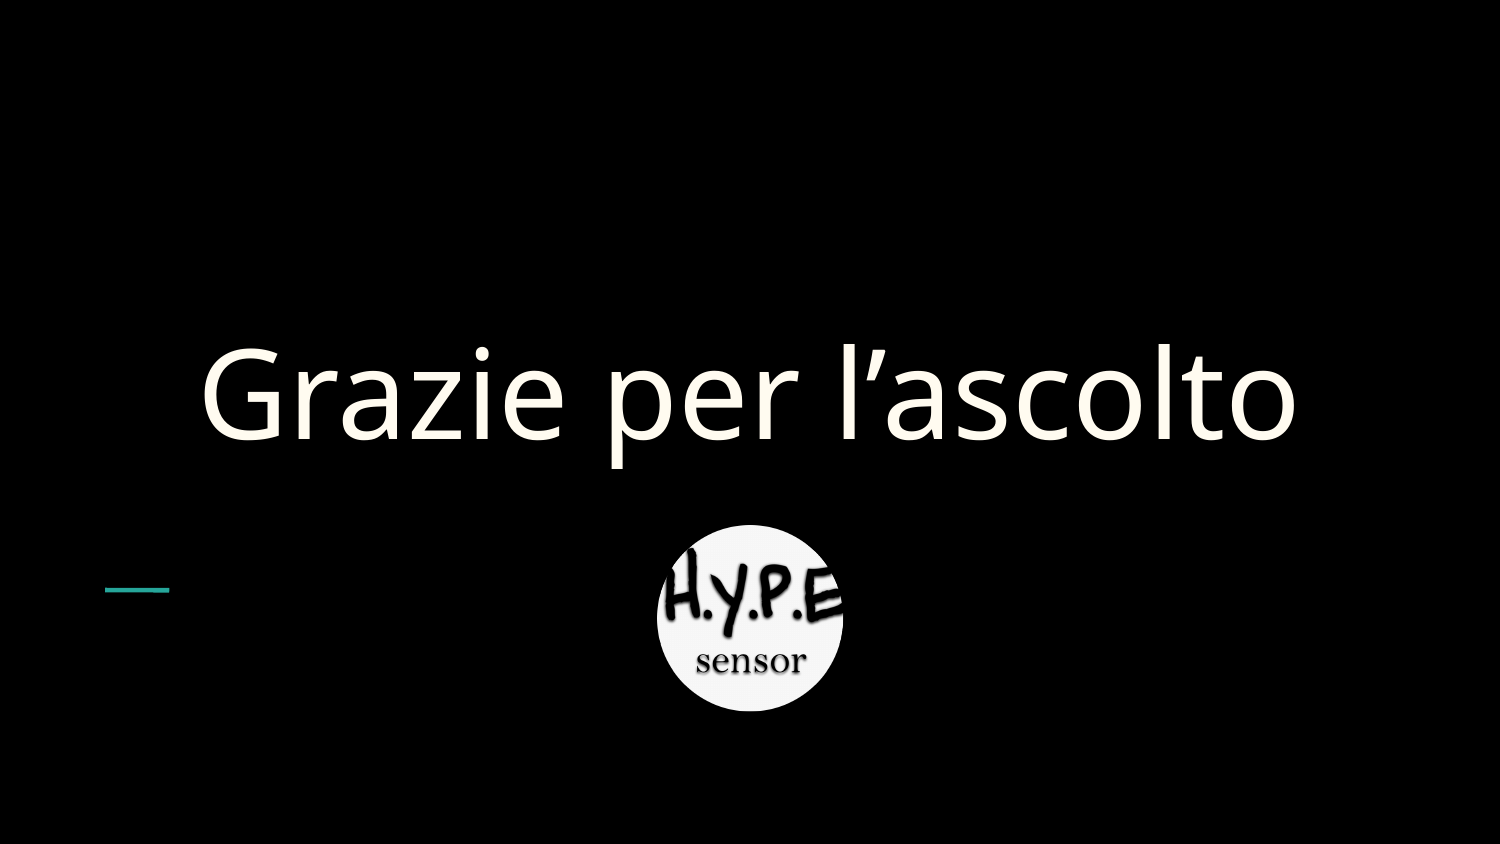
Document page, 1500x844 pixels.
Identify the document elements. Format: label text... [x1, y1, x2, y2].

title Grazie per l’ascolto [84, 264, 1416, 515]
picture [481, 416, 1019, 820]
